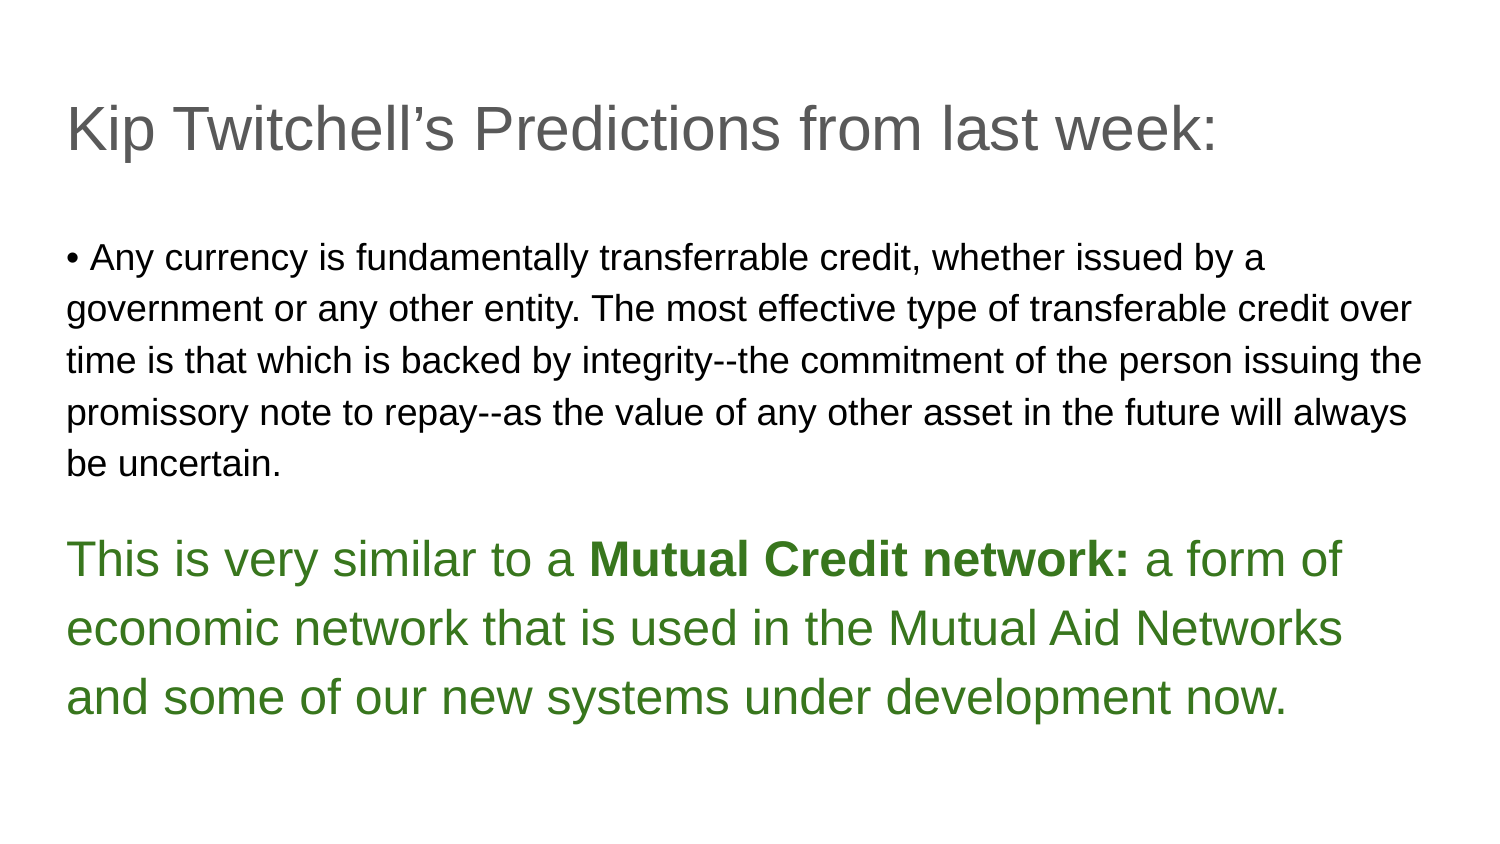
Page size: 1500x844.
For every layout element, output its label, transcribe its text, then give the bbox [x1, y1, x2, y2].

title Kip Twitchell’s Predictions from last week: [51, 72, 1449, 167]
list • Any currency is fundamentally transferrable credit, whether issued by a government or any other entity. The most effective type of transferable credit over time is that which is backed by integrity--the commitment of the person issuing the promissory note to repay--as the value of any other asset in the future will always be uncertain. This is very similar to a Mutual Credit network: a form of economic network that is used in the Mutual Aid Networks and some of our new systems under development now. [51, 210, 1449, 750]
